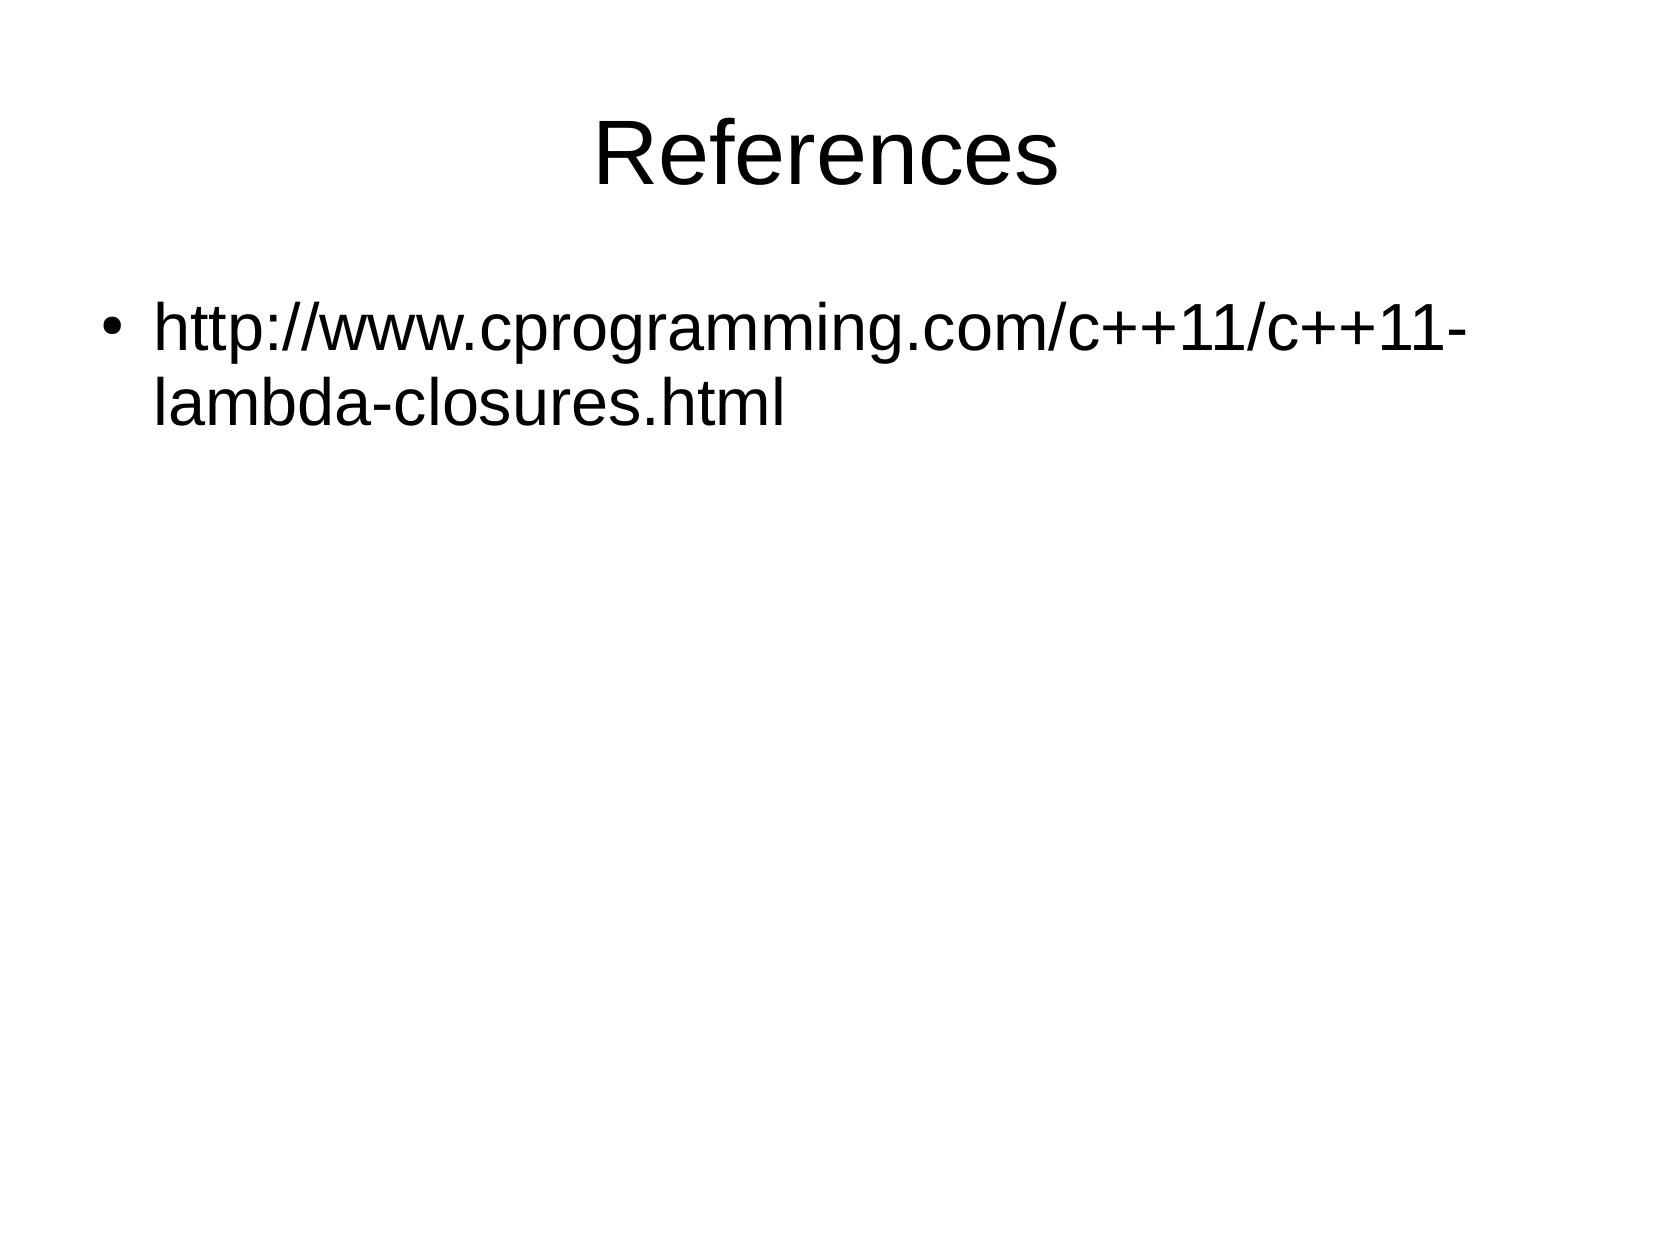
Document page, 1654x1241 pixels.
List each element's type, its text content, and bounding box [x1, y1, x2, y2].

title References [82, 49, 1571, 257]
list http://www.cprogramming.com/c++11/c++11-lambda-closures.html [82, 290, 1571, 1010]
